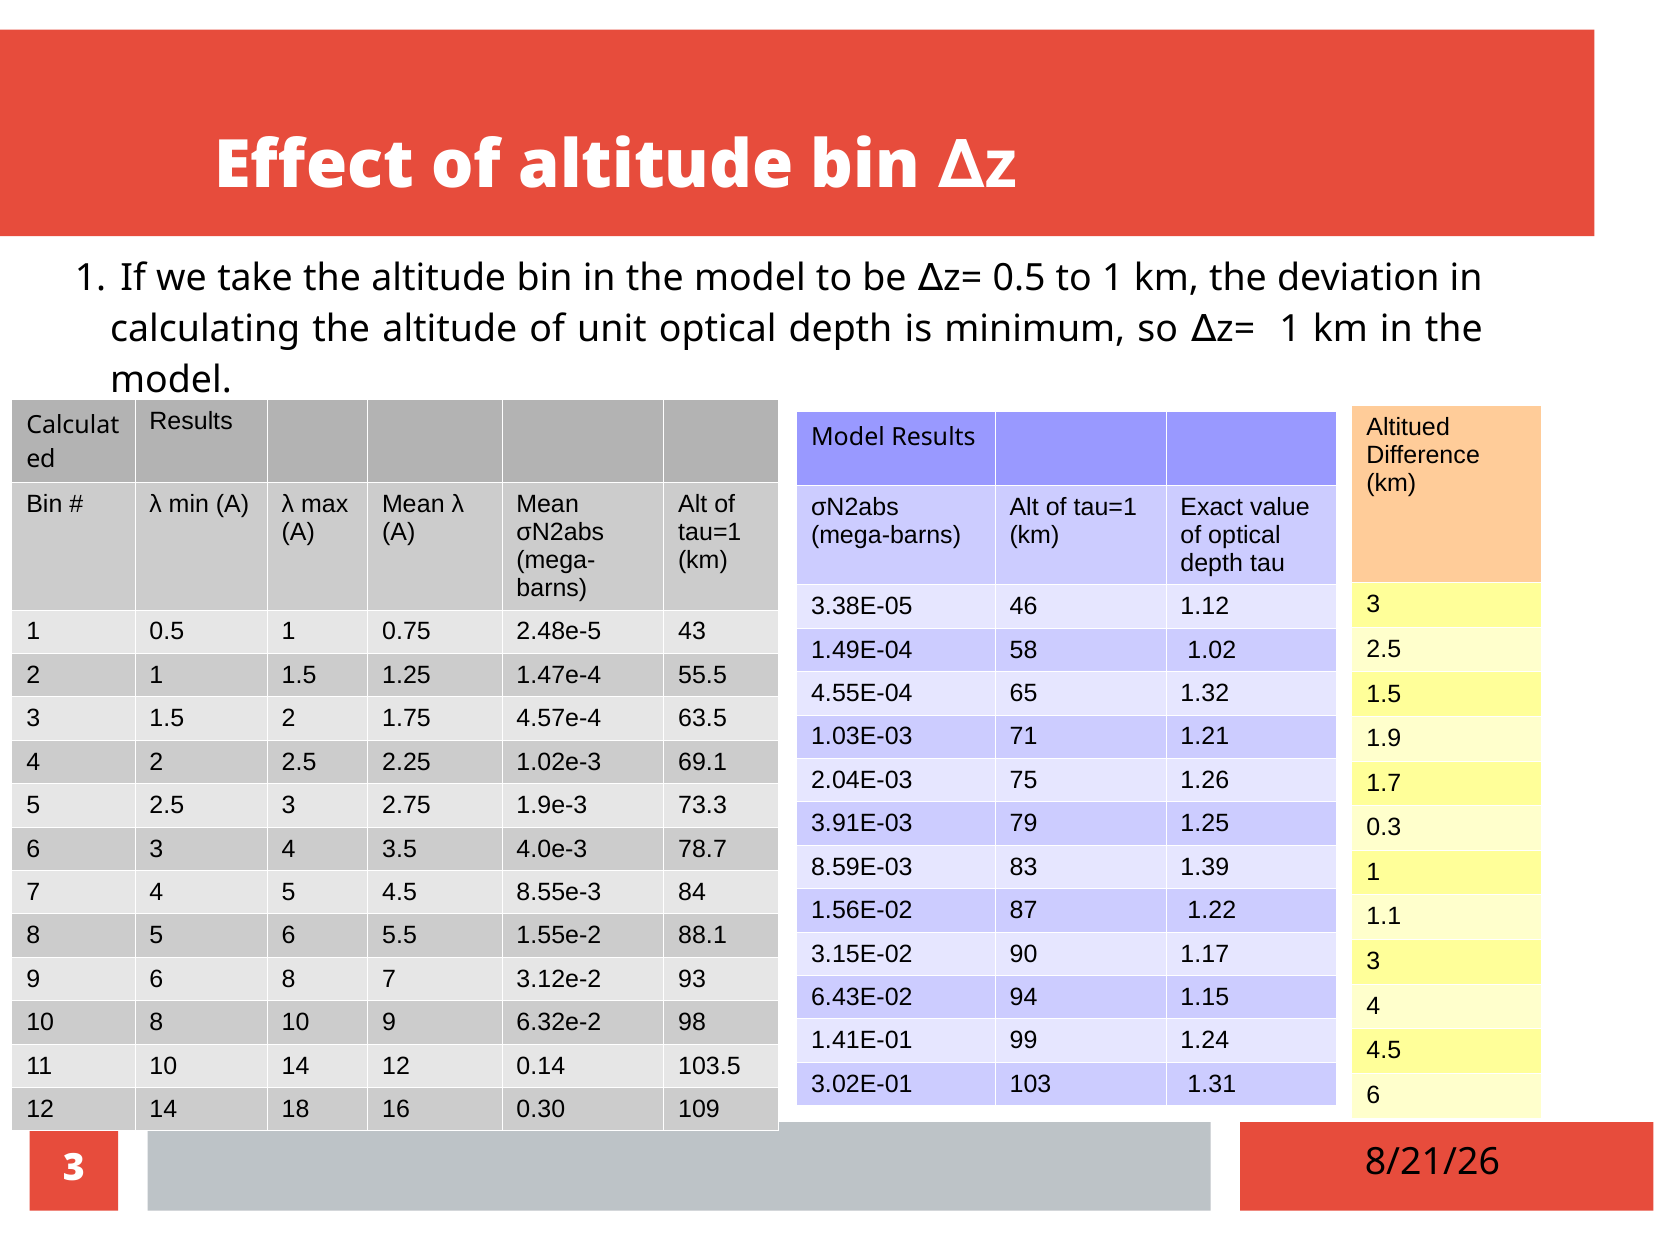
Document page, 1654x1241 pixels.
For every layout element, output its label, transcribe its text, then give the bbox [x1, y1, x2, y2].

table_cell 1.12 [1167, 585, 1336, 628]
table_cell 10 [268, 1001, 367, 1044]
table_cell 2 [12, 654, 135, 696]
table_cell 3 [136, 828, 267, 870]
table_cell 1.5 [1352, 672, 1541, 716]
table_cell 90 [996, 933, 1166, 975]
table_cell 99 [996, 1019, 1166, 1062]
table_header Model Results [797, 412, 995, 485]
table_cell 1.15 [1167, 976, 1336, 1018]
table_cell 2.5 [268, 741, 367, 783]
table_cell 3.91E-03 [797, 802, 995, 845]
table_cell 87 [996, 889, 1166, 932]
table_cell 1.75 [368, 697, 502, 740]
table_cell 4 [268, 828, 367, 870]
table_cell 0.75 [368, 611, 502, 653]
table_header [1167, 412, 1336, 485]
table_cell 3 [1352, 583, 1541, 627]
table_cell 103 [996, 1063, 1166, 1105]
table_cell 93 [664, 958, 778, 1000]
table_cell 1.17 [1167, 933, 1336, 975]
table_cell 55.5 [664, 654, 778, 696]
table_cell 2.5 [136, 784, 267, 827]
table_cell 14 [268, 1045, 367, 1087]
table_cell 2 [268, 697, 367, 740]
table_cell 1.21 [1167, 716, 1336, 758]
table_cell 0.14 [503, 1045, 663, 1087]
table_cell 1.47e-4 [503, 654, 663, 696]
table_cell 3.5 [368, 828, 502, 870]
table_cell 63.5 [664, 697, 778, 740]
table_cell 12 [12, 1088, 135, 1130]
table_cell 6.32e-2 [503, 1001, 663, 1044]
table_cell Mean λ (A) [368, 483, 502, 610]
table_cell 14 [136, 1088, 267, 1130]
table_cell 16 [368, 1088, 502, 1130]
table_cell 75 [996, 759, 1166, 801]
table_cell 1.02 [1167, 629, 1336, 671]
table_cell 7 [12, 871, 135, 913]
table_cell 0.3 [1352, 806, 1541, 850]
text_box 6/21/20 [1350, 1127, 1541, 1201]
table_cell 4.5 [1352, 1029, 1541, 1073]
table_cell 3 [268, 784, 367, 827]
table_cell 1.24 [1167, 1019, 1336, 1062]
table_cell 1.5 [136, 697, 267, 740]
table_cell 2.25 [368, 741, 502, 783]
table_cell 8 [12, 914, 135, 957]
table_cell 11 [12, 1045, 135, 1087]
table_cell 79 [996, 802, 1166, 845]
table_cell 1.39 [1167, 846, 1336, 888]
table_header [368, 400, 502, 482]
table_cell 1.49E-04 [797, 629, 995, 671]
table_cell 1 [12, 611, 135, 653]
table_cell 9 [12, 958, 135, 1000]
table_cell 4.55E-04 [797, 672, 995, 715]
table_cell 71 [996, 716, 1166, 758]
table_cell 1.32 [1167, 672, 1336, 715]
table_cell 98 [664, 1001, 778, 1044]
table_cell 1.9 [1352, 717, 1541, 761]
table_cell 1.55e-2 [503, 914, 663, 957]
table_cell 78.7 [664, 828, 778, 870]
table_cell 4.5 [368, 871, 502, 913]
table_cell 1 [1352, 851, 1541, 894]
table_cell 1.25 [368, 654, 502, 696]
table_cell 1.25 [1167, 802, 1336, 845]
table_cell Alt of tau=1 (km) [664, 483, 778, 610]
table_cell Exact value of optical depth tau [1167, 486, 1336, 584]
table_cell σN2abs (mega-barns) [797, 486, 995, 584]
table_cell 1.5 [268, 654, 367, 696]
table_cell 0.5 [136, 611, 267, 653]
table_cell 4.0e-3 [503, 828, 663, 870]
table_cell 2.75 [368, 784, 502, 827]
table_cell 10 [136, 1045, 267, 1087]
table_cell 65 [996, 672, 1166, 715]
table_cell 8.55e-3 [503, 871, 663, 913]
table_cell 5 [12, 784, 135, 827]
table_cell 83 [996, 846, 1166, 888]
table_cell 46 [996, 585, 1166, 628]
table_header Calculated [12, 400, 135, 482]
table_header [996, 412, 1166, 485]
table_cell 1 [136, 654, 267, 696]
table_cell 88.1 [664, 914, 778, 957]
table_cell 1.26 [1167, 759, 1336, 801]
table_cell 1.56E-02 [797, 889, 995, 932]
table_cell 1 [268, 611, 367, 653]
table_cell 1.02e-3 [503, 741, 663, 783]
table_cell 3.15E-02 [797, 933, 995, 975]
table_header [503, 400, 663, 482]
table_cell 6 [12, 828, 135, 870]
table_cell 1.9e-3 [503, 784, 663, 827]
table_cell 2.5 [1352, 628, 1541, 671]
table_cell 3.12e-2 [503, 958, 663, 1000]
table_cell Alt of tau=1 (km) [996, 486, 1166, 584]
table_cell 3 [12, 697, 135, 740]
table_cell 1.22 [1167, 889, 1336, 932]
table_cell 2.48e-5 [503, 611, 663, 653]
table_header Results [136, 400, 267, 482]
table_cell 6 [268, 914, 367, 957]
table_cell 1.03E-03 [797, 716, 995, 758]
table_cell 103.5 [664, 1045, 778, 1087]
table_header [664, 400, 778, 482]
table_cell 4.57e-4 [503, 697, 663, 740]
table_cell 5 [268, 871, 367, 913]
table_header Altitued Difference (km) [1352, 406, 1541, 582]
table_cell 4 [1352, 985, 1541, 1028]
table_cell 1.7 [1352, 762, 1541, 805]
table_cell 0.30 [503, 1088, 663, 1130]
table_cell 3.02E-01 [797, 1063, 995, 1105]
table_cell 1.31 [1167, 1063, 1336, 1105]
title Effect of altitude bin ∆z [59, 59, 1595, 207]
table_cell 6 [1352, 1074, 1541, 1118]
table_cell 3.38E-05 [797, 585, 995, 628]
table_cell 3 [1352, 940, 1541, 984]
text_box If we take the altitude bin in the model to be ∆z= 0.5 to 1 km, the deviation in calculating the altitude of unit optical depth is minimum, so ∆z= 1 km in the model. [60, 242, 1590, 391]
table_cell 8 [136, 1001, 267, 1044]
table_cell 73.3 [664, 784, 778, 827]
table_cell 69.1 [664, 741, 778, 783]
table_cell λ max (A) [268, 483, 367, 610]
table_cell Bin # [12, 483, 135, 610]
table_cell 6.43E-02 [797, 976, 995, 1018]
table_cell 10 [12, 1001, 135, 1044]
table_cell 8.59E-03 [797, 846, 995, 888]
table_cell 7 [368, 958, 502, 1000]
table_cell 6 [136, 958, 267, 1000]
table_cell 8 [268, 958, 367, 1000]
table_cell 94 [996, 976, 1166, 1018]
table_cell 9 [368, 1001, 502, 1044]
table_cell Mean σN2abs (mega-barns) [503, 483, 663, 610]
table_cell 58 [996, 629, 1166, 671]
table_cell 1.41E-01 [797, 1019, 995, 1062]
table_cell 18 [268, 1088, 367, 1130]
table_cell 12 [368, 1045, 502, 1087]
table_cell 4 [12, 741, 135, 783]
table_cell 43 [664, 611, 778, 653]
table_cell 109 [664, 1088, 778, 1130]
table_cell 2 [136, 741, 267, 783]
table_cell 1.1 [1352, 895, 1541, 939]
table_cell 2.04E-03 [797, 759, 995, 801]
table_cell 4 [136, 871, 267, 913]
table_cell λ min (A) [136, 483, 267, 610]
table_cell 5 [136, 914, 267, 957]
table_header [268, 400, 367, 482]
table_cell 84 [664, 871, 778, 913]
table_cell 5.5 [368, 914, 502, 957]
